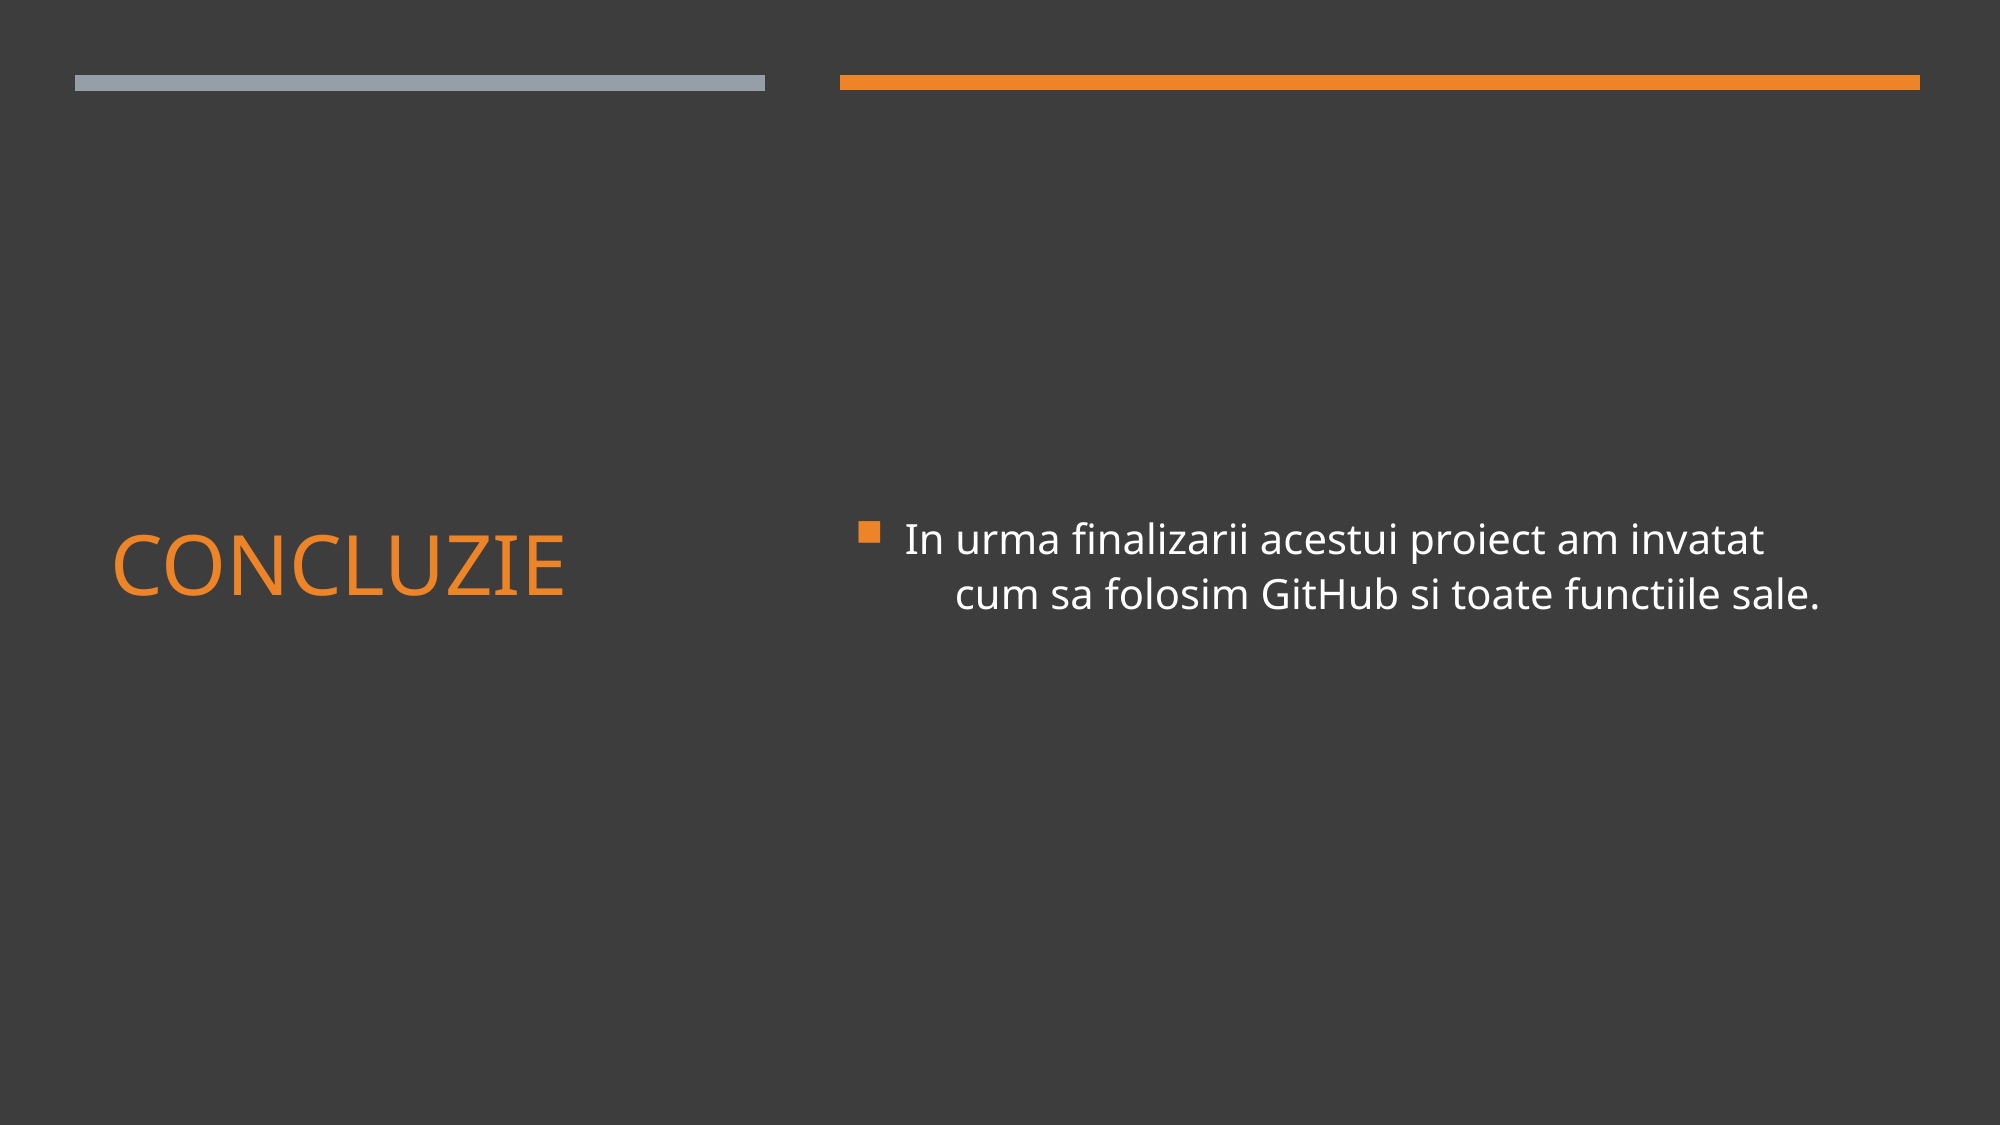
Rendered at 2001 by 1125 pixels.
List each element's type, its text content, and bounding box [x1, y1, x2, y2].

list In urma finalizarii acestui proiect am invatat cum sa folosim GitHub si toate functiile sale. [839, 184, 1848, 941]
text_box [0, 0, 2000, 1125]
title Concluzie [95, 184, 764, 941]
